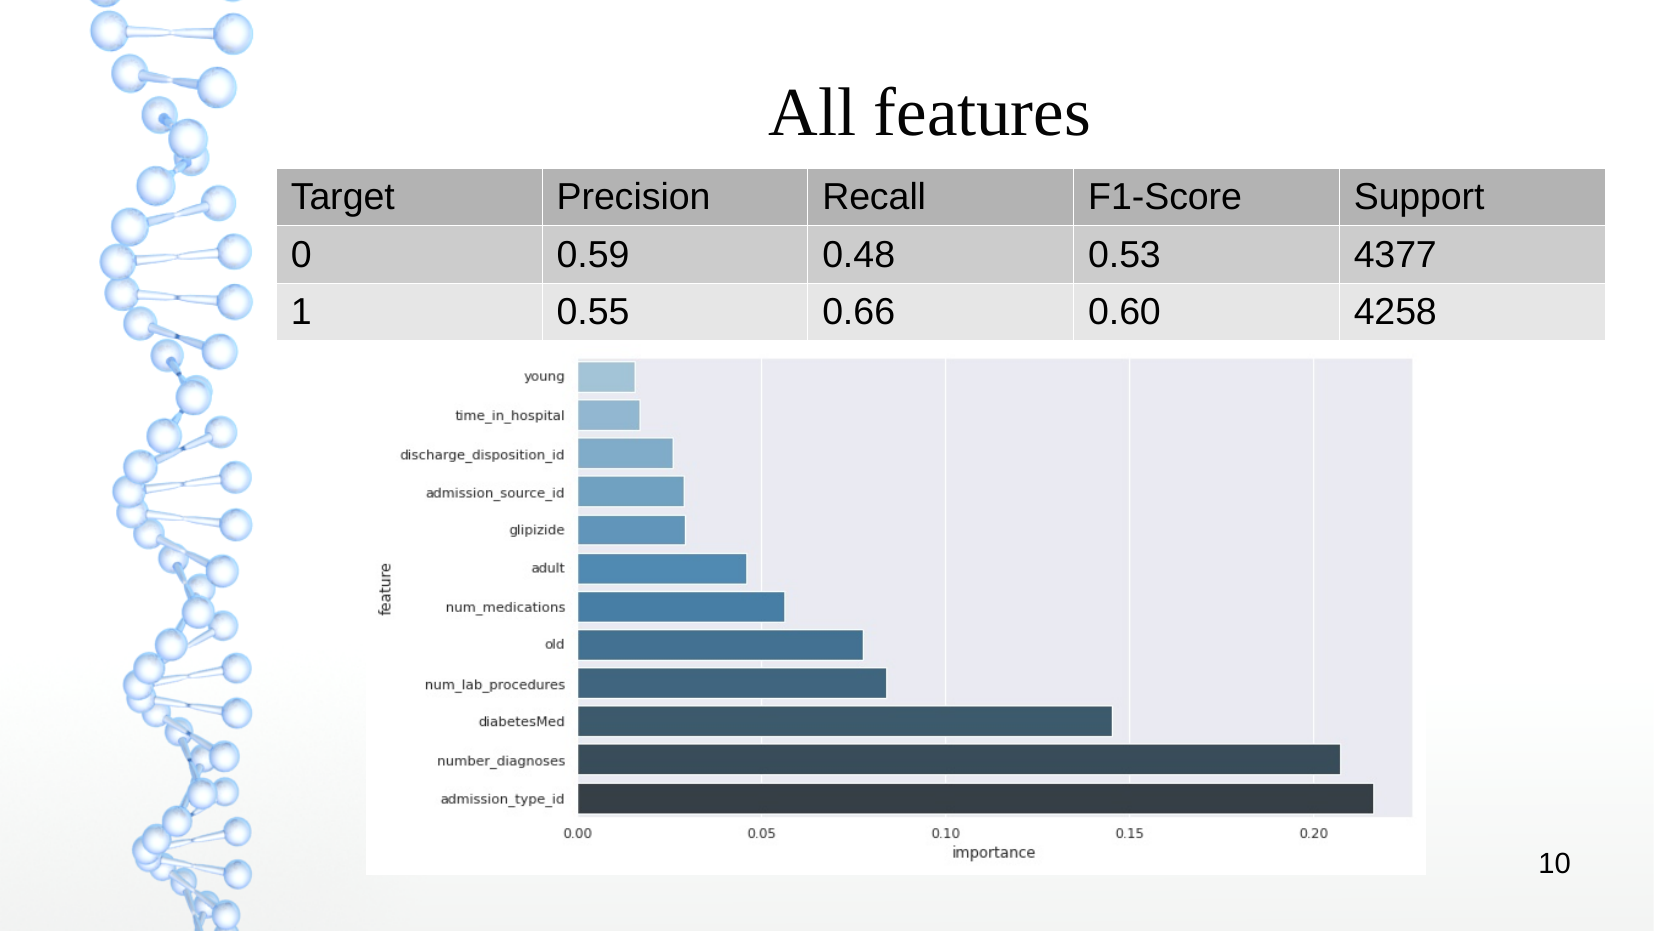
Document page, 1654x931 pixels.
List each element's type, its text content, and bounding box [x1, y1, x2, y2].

table_cell 4377 [1340, 226, 1605, 283]
table_cell 4258 [1340, 284, 1605, 340]
table_header Recall [808, 169, 1073, 225]
table_header Precision [543, 169, 807, 225]
table_cell 0.55 [543, 284, 807, 340]
table_cell 0.66 [808, 284, 1073, 340]
title All features [265, 35, 1595, 189]
table_header Target [277, 169, 542, 225]
table_cell 1 [277, 284, 542, 340]
picture [0, 0, 1654, 931]
table_header Support [1340, 169, 1605, 225]
table_cell 0.60 [1074, 284, 1339, 340]
table_cell 0 [277, 226, 542, 283]
table_header F1-Score [1074, 169, 1339, 225]
table_cell 0.48 [808, 226, 1073, 283]
table_cell 0.59 [543, 226, 807, 283]
table_cell 0.53 [1074, 226, 1339, 283]
